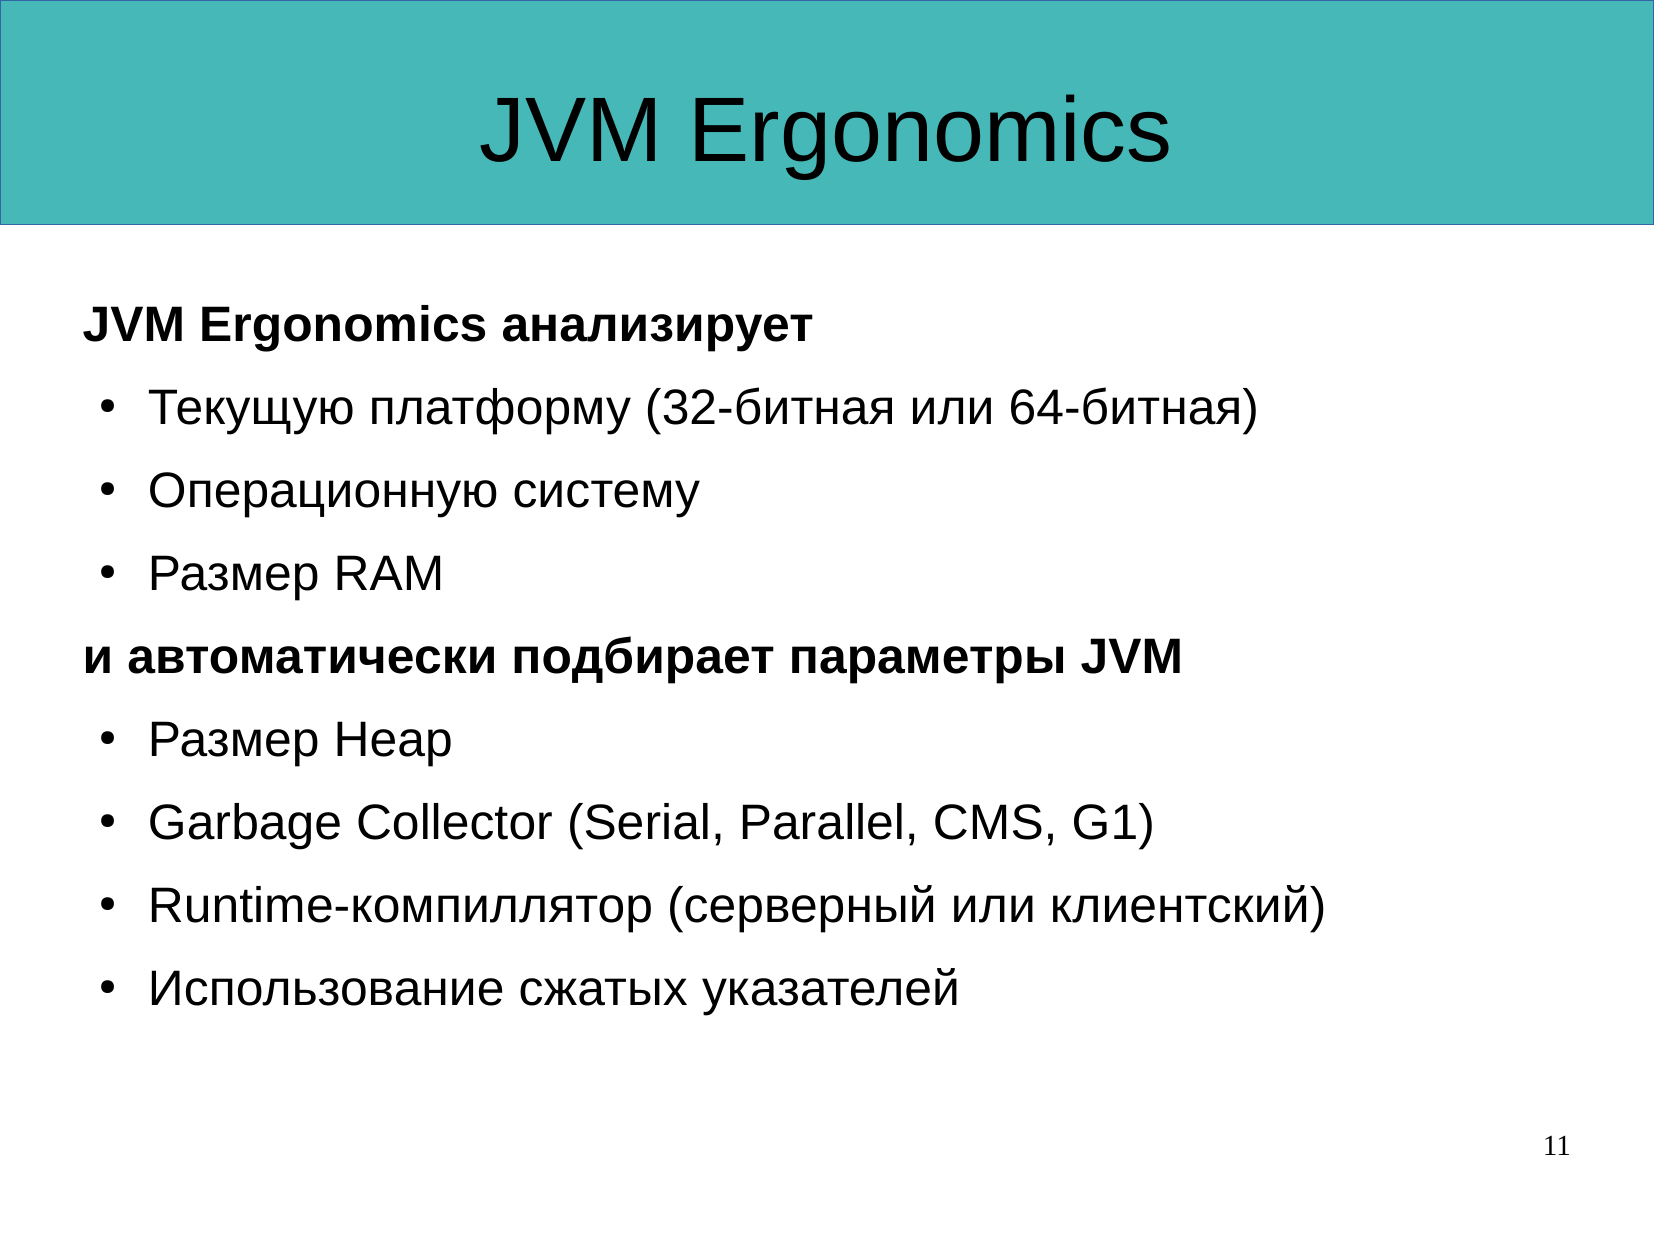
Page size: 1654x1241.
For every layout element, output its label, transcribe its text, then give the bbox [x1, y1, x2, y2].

list JVM Ergonomics анализирует Текущую платформу (32-битная или 64-битная) Операционную систему Размер RAM и автоматически подбирает параметры JVM Размер Heap Garbage Collector (Serial, Parallel, CMS, G1) Runtime-компиллятор (серверный или клиентский) Использование сжатых указателей [82, 296, 1571, 1016]
title JVM Ergonomics [82, 25, 1571, 233]
